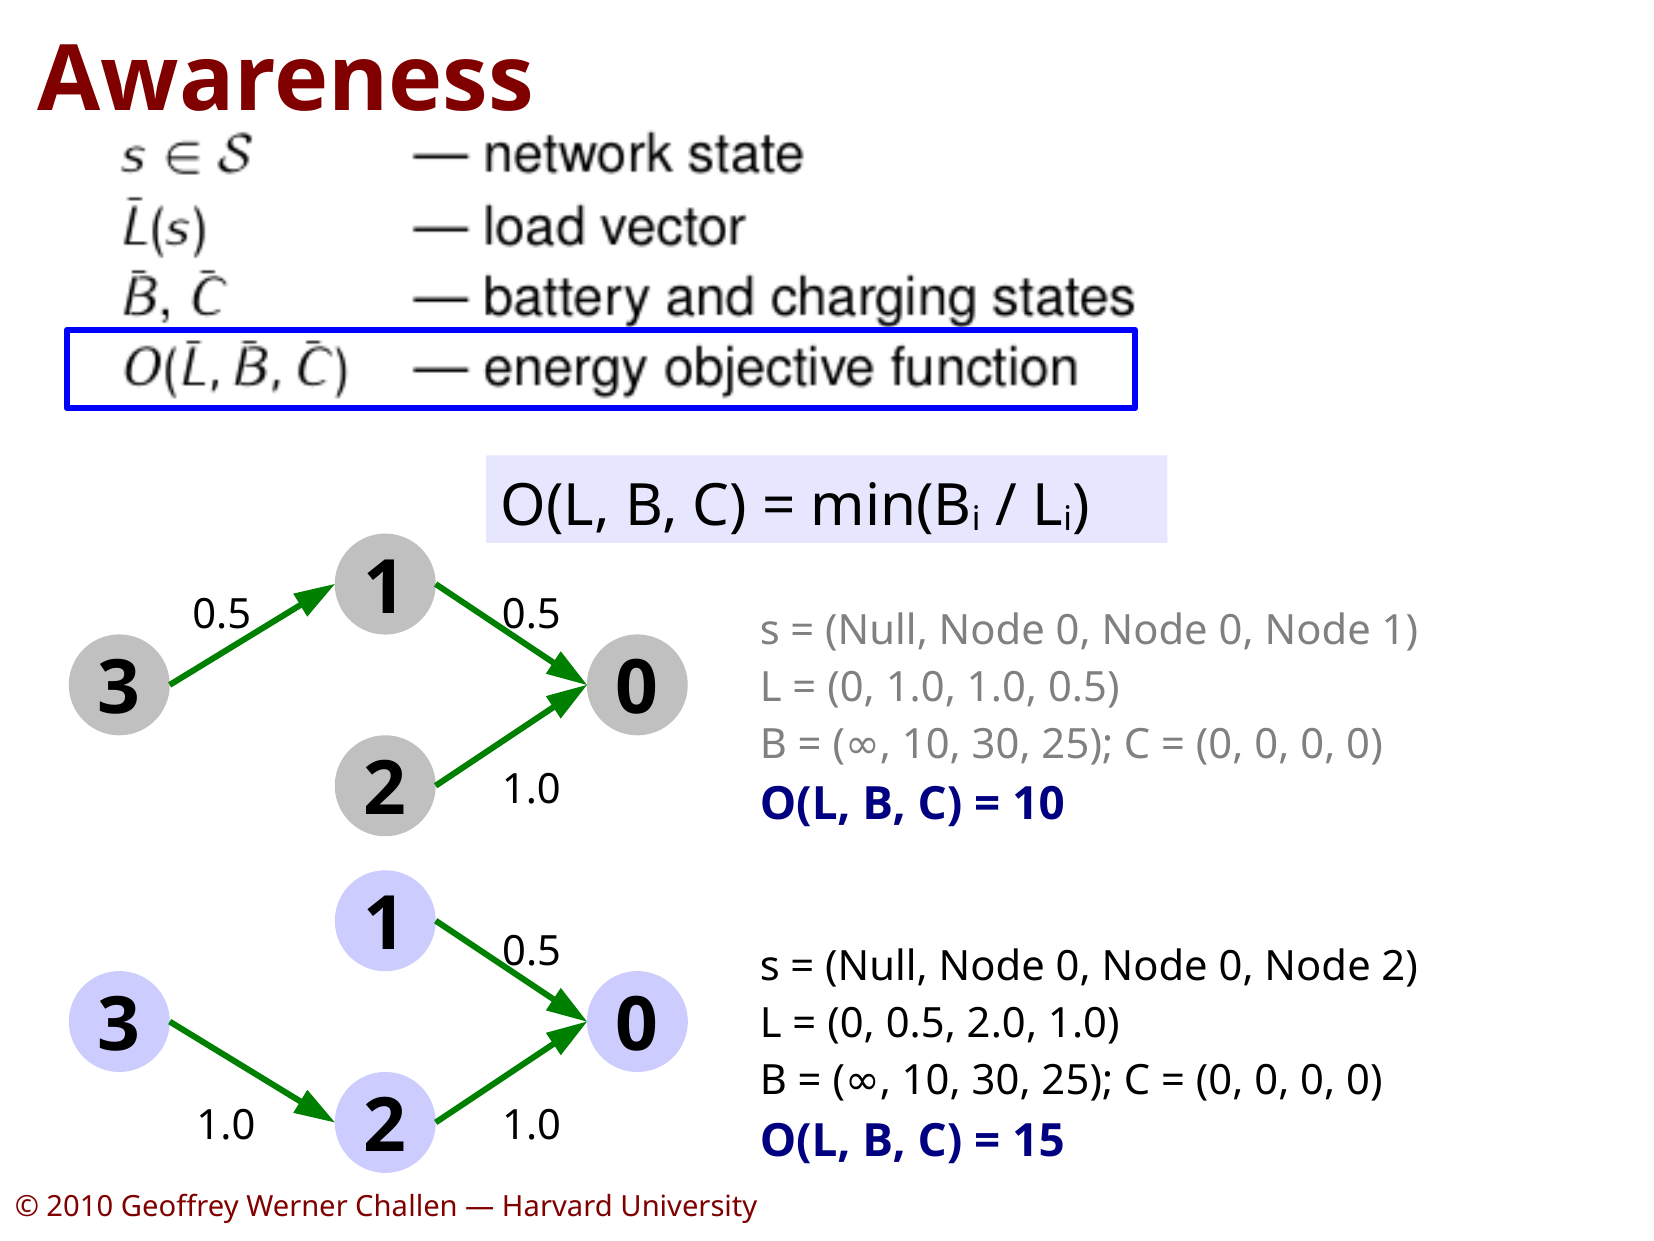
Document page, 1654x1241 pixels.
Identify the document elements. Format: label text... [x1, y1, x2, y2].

text_box 1.0 [487, 1087, 583, 1152]
picture [70, 333, 1132, 405]
text_box 1 [334, 533, 436, 635]
text_box 0 [586, 634, 688, 736]
text_box 2 [334, 1071, 436, 1173]
text_box 0.5 [487, 912, 583, 977]
text_box s = (Null, Node 0, Node 0, Node 1) L = (0, 1.0, 1.0, 0.5) B = (∞, 10, 30, 25); C = (0, 0, 0, 0) O(L, B, C) = 10 [745, 591, 1590, 862]
text_box 1 [334, 870, 436, 972]
text_box 1.0 [181, 1087, 278, 1152]
title Awareness [0, 7, 1654, 143]
text_box 0.5 [177, 576, 274, 641]
text_box 3 [68, 634, 170, 736]
picture [65, 143, 1197, 451]
text_box 3 [68, 971, 170, 1072]
text_box s = (Null, Node 0, Node 0, Node 2) L = (0, 0.5, 2.0, 1.0) B = (∞, 10, 30, 25); C = (0, 0, 0, 0) O(L, B, C) = 15 [745, 928, 1590, 1199]
text_box 0 [586, 971, 688, 1072]
text_box 2 [334, 735, 436, 837]
text_box 0.5 [487, 576, 583, 641]
text_box O(L, B, C) = min(Bi / Li) [486, 455, 1168, 543]
text_box 1.0 [487, 750, 583, 815]
